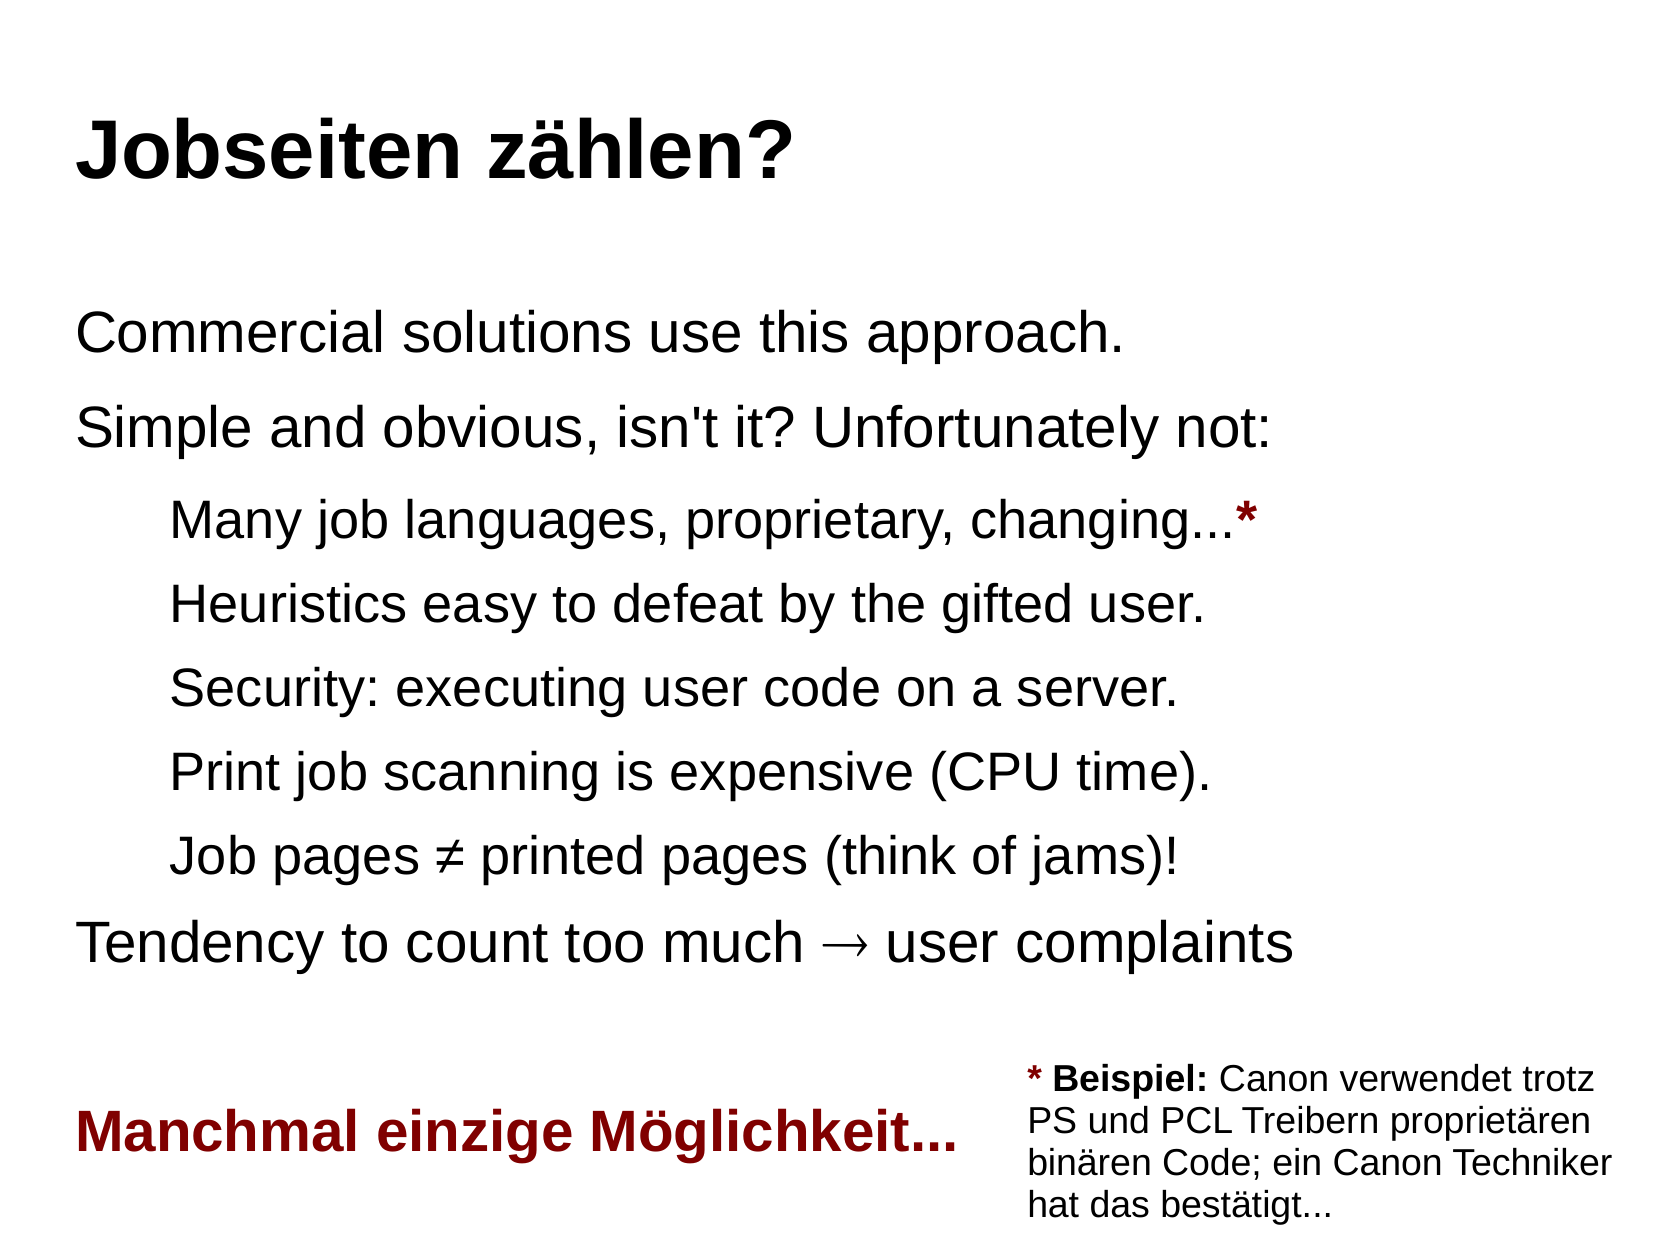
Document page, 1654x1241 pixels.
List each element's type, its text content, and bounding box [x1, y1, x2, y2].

text_box * Beispiel: Canon verwendet trotz PS und PCL Treibern proprietären binären Code; ein Canon Techniker hat das bestätigt... [1012, 1050, 1654, 1241]
title Jobseiten zählen? [75, 44, 1576, 256]
list Commercial solutions use this approach. Simple and obvious, isn't it? Unfortunately not: Many job languages, proprietary, changing...* Heuristics easy to defeat by the gifted user. Security: executing user code on a server. Print job scanning is expensive (CPU time). Job pages ≠ printed pages (think of jams)! Tendency to count too much  user complaints Manchmal einzige Möglichkeit... [75, 300, 1576, 1196]
